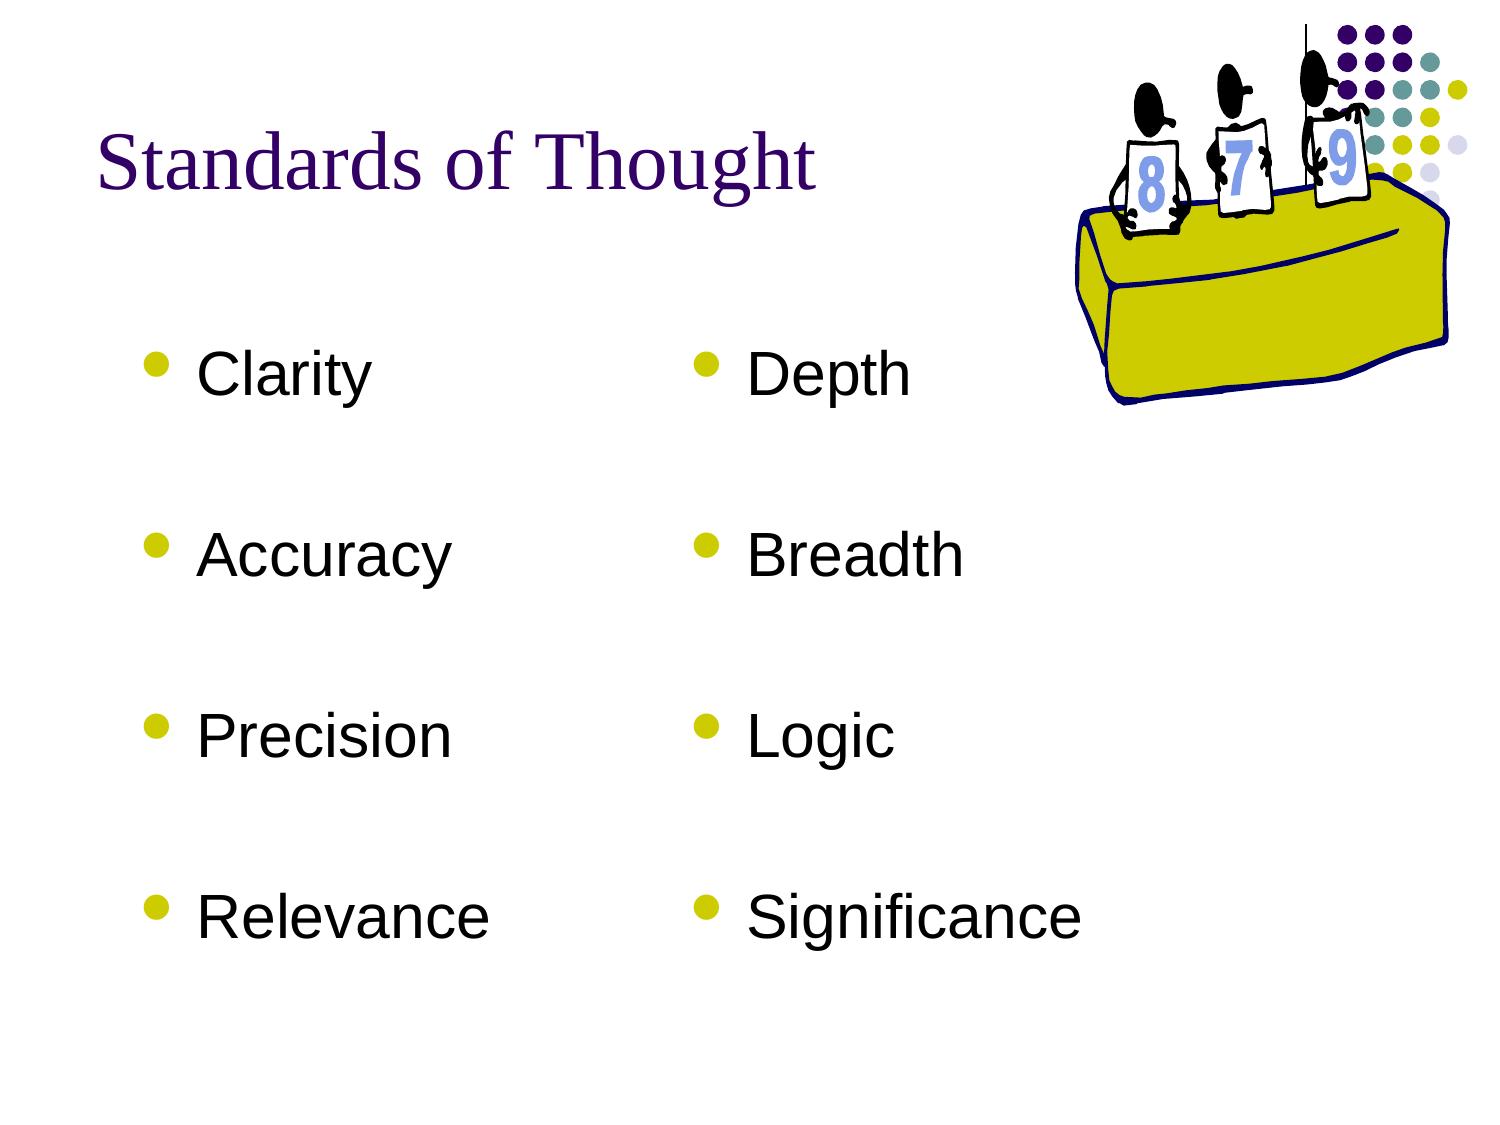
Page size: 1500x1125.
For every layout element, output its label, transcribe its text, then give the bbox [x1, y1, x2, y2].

text_box Depth Breadth Logic Significance [675, 324, 1188, 1050]
chart [1074, 50, 1450, 406]
text_box Clarity Accuracy Precision Relevance [124, 324, 613, 1000]
text_box Standards of Thought [50, 62, 863, 250]
